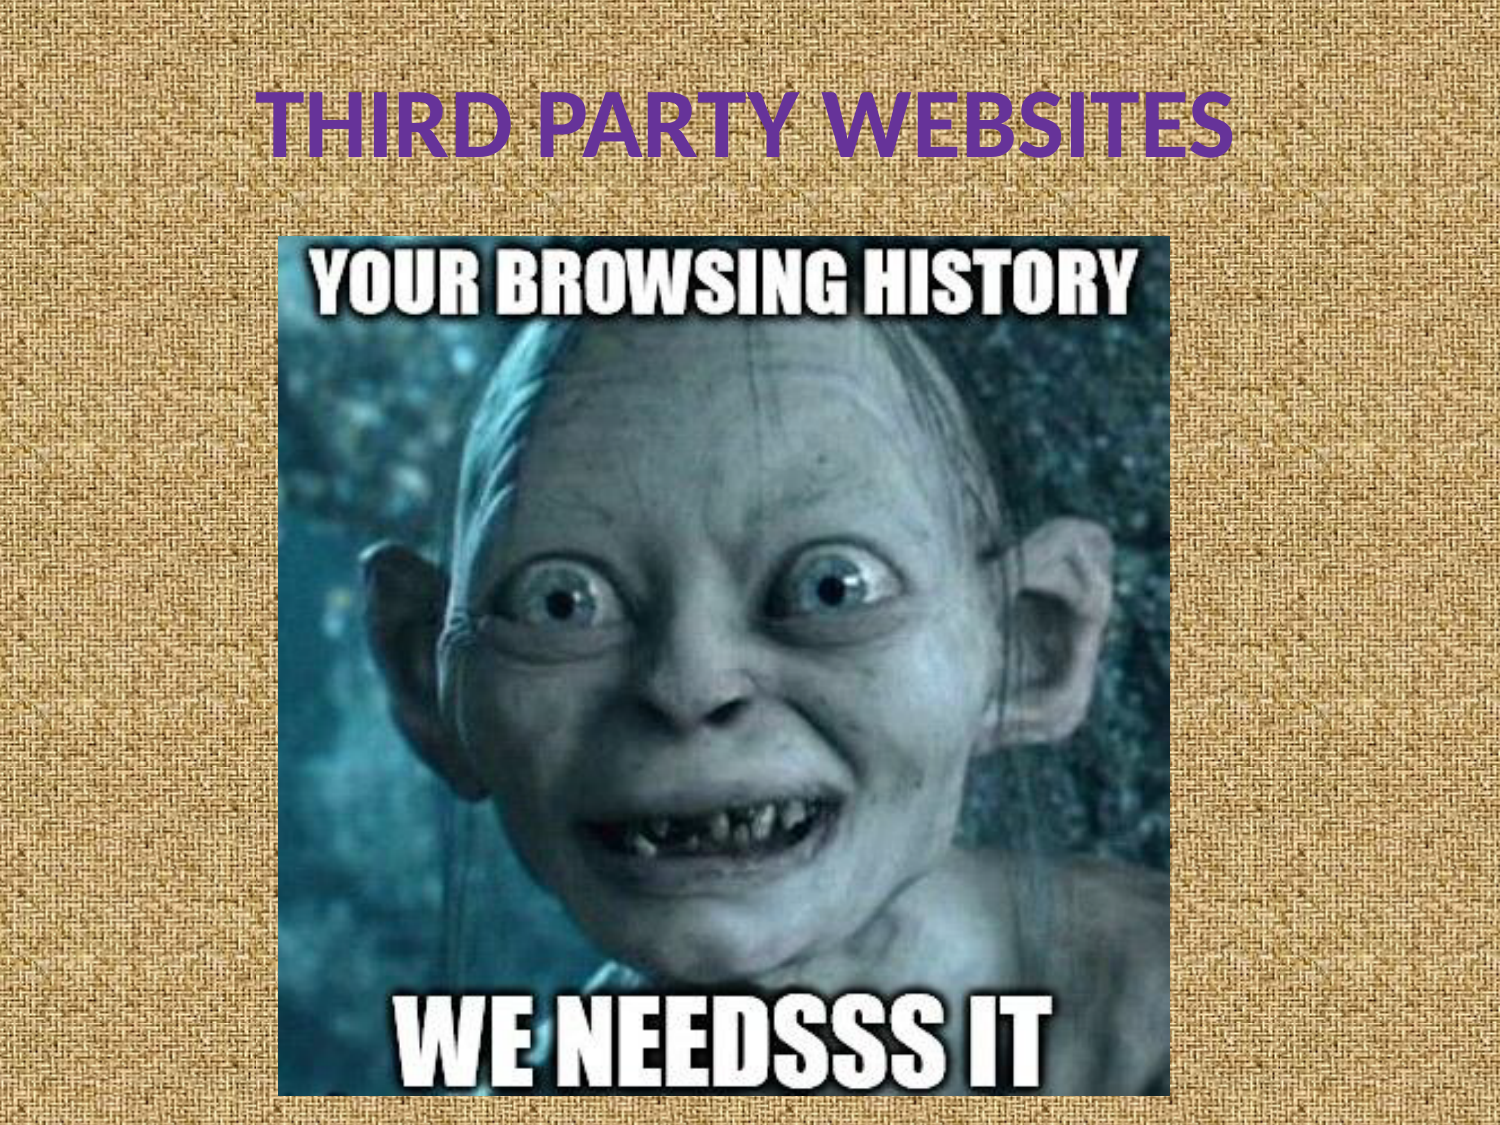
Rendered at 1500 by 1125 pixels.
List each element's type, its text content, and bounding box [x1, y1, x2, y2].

picture [0, 0, 1500, 1125]
text_box THIRD PARTY WEBSITES [239, 50, 1252, 186]
